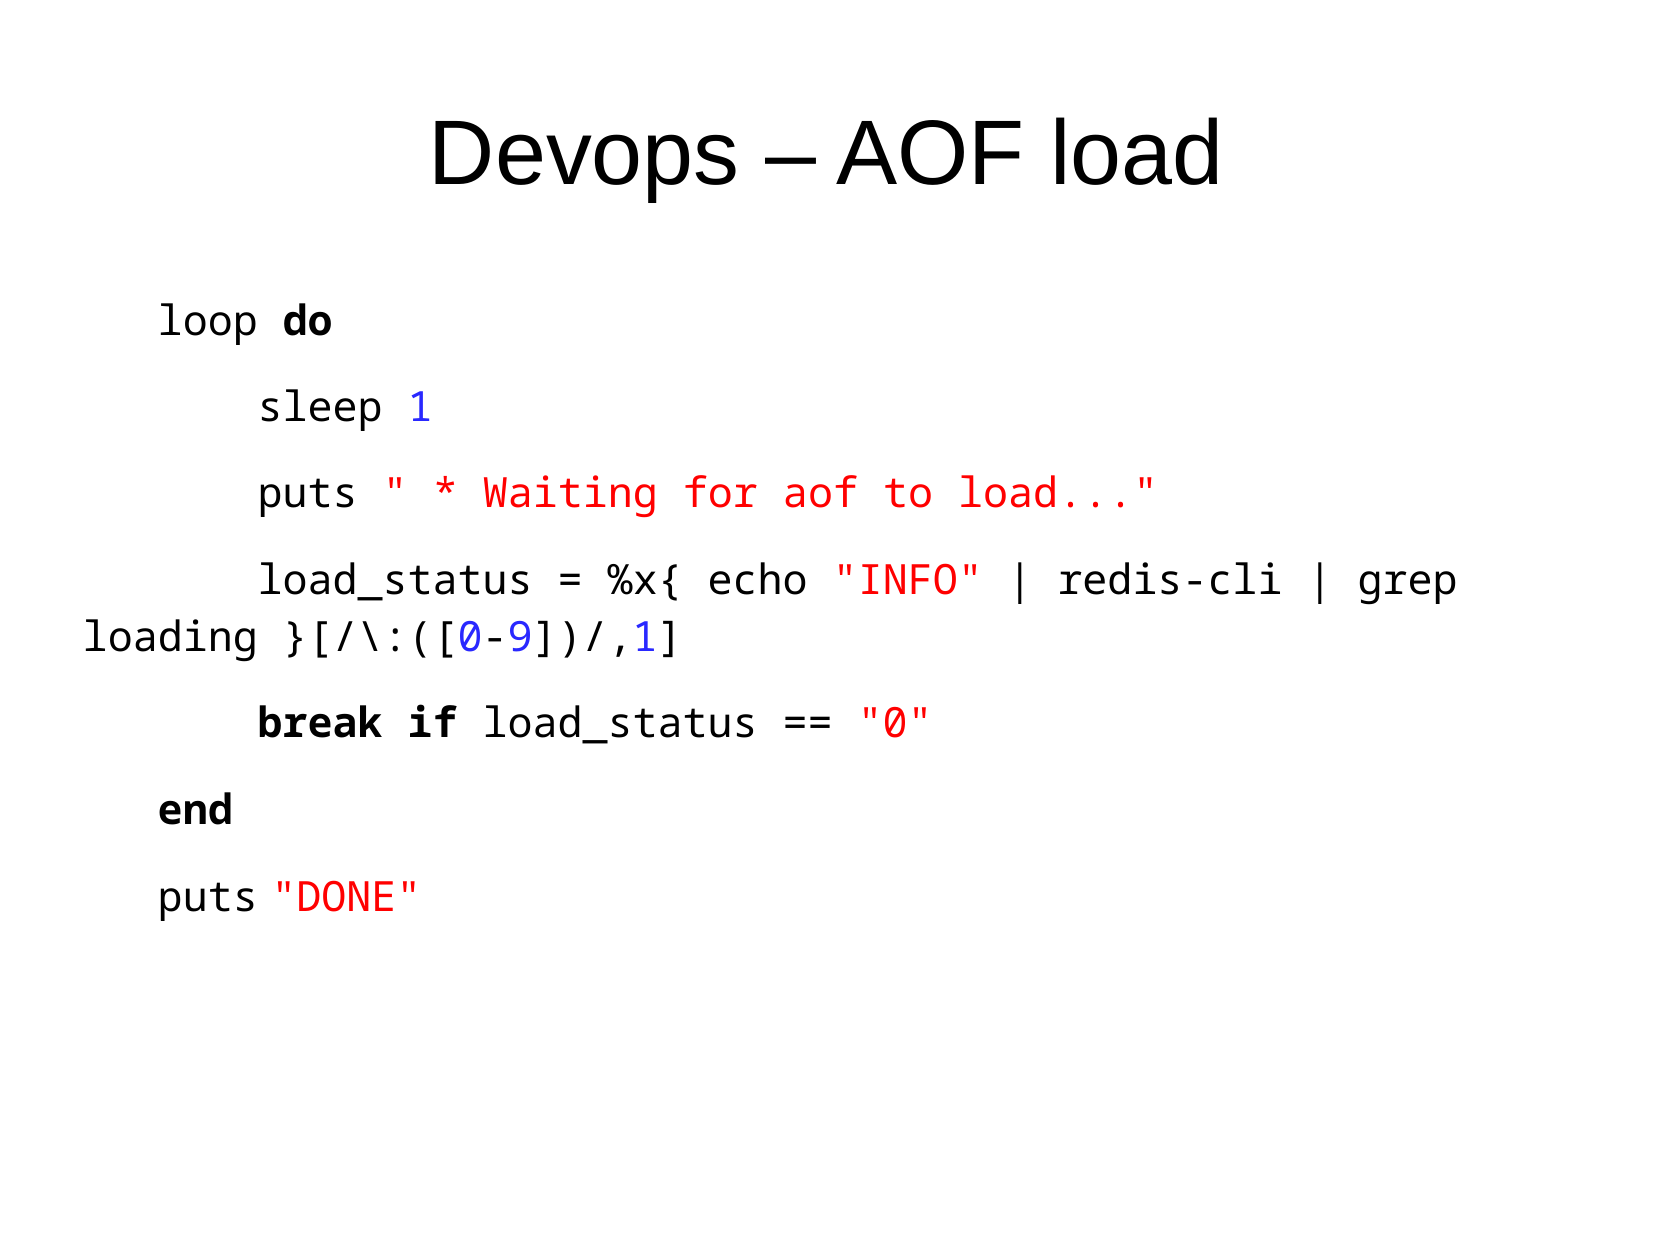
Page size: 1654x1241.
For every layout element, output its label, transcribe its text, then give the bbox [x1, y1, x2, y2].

list loop do sleep 1 puts " * Waiting for aof to load..." load_status = %x{ echo "INFO" | redis-cli | grep loading }[/\:([0-9])/,1] break if load_status == "0" end puts "DONE" [82, 290, 1571, 1109]
title Devops – AOF load [82, 49, 1571, 257]
